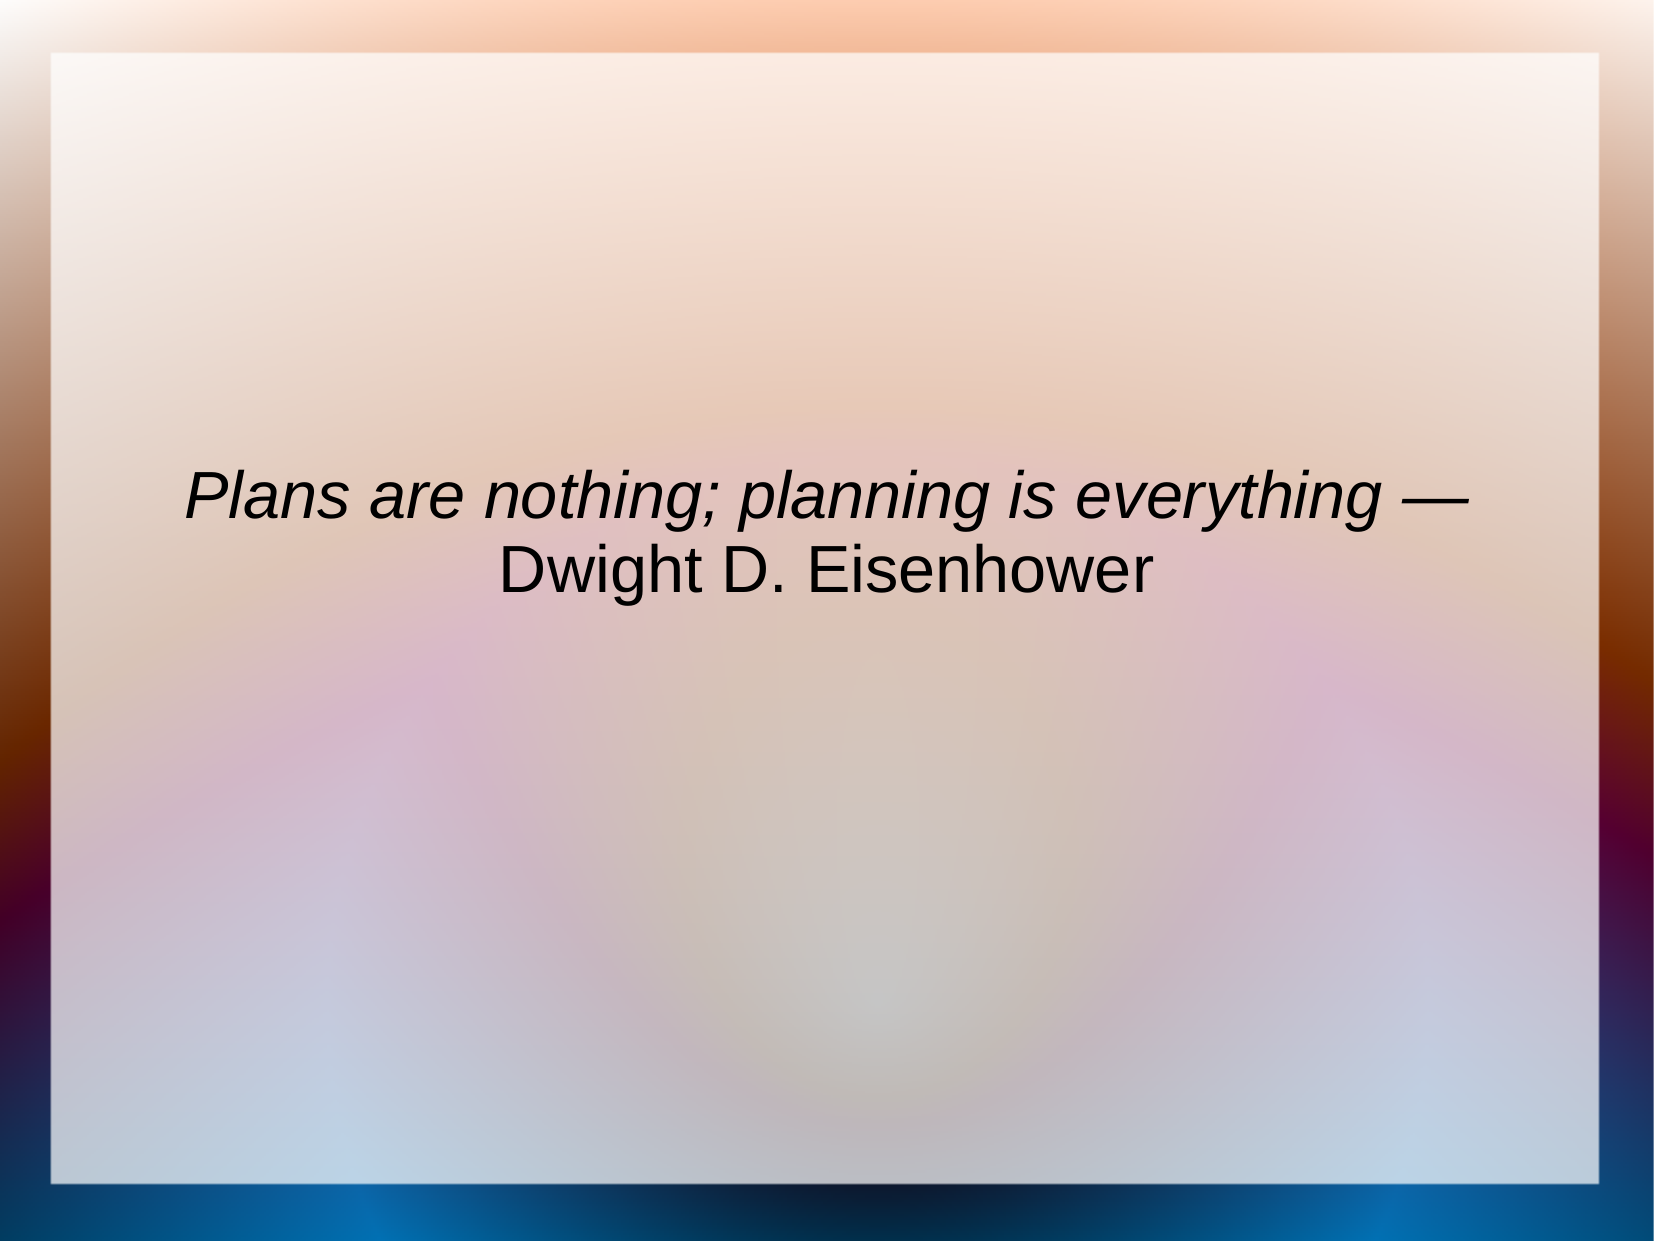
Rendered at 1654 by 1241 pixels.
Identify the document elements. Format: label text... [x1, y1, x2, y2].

subtitle Plans are nothing; planning is everything — Dwight D. Eisenhower [82, 55, 1571, 1010]
picture [0, 0, 1654, 1241]
